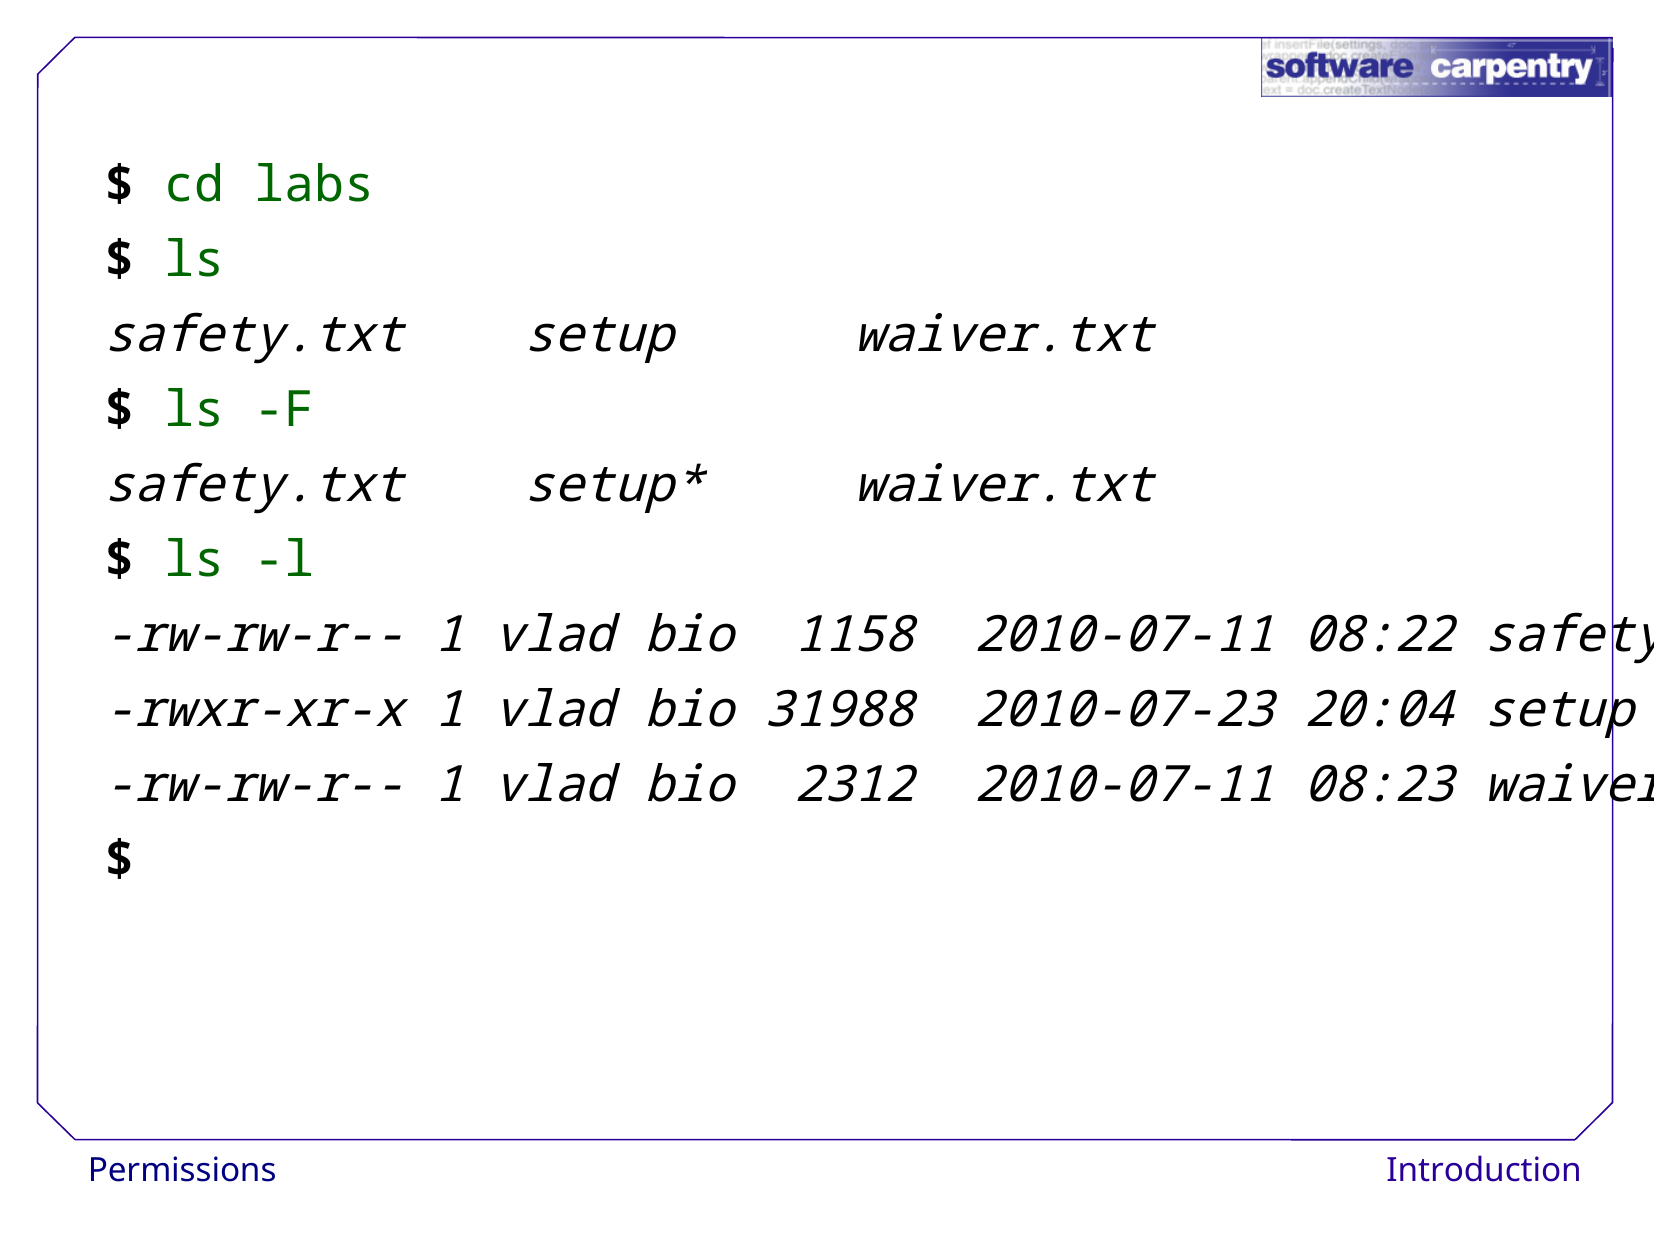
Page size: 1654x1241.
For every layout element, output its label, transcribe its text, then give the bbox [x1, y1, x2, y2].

picture [1261, 39, 1613, 97]
text_box $ cd labs $ ls safety.txt setup waiver.txt $ ls -F safety.txt setup* waiver.txt $ ls -l -rw-rw-r-- 1 vlad bio 1158 2010-07-11 08:22 safety.txt -rwxr-xr-x 1 vlad bio 31988 2010-07-23 20:04 setup -rw-rw-r-- 1 vlad bio 2312 2010-07-11 08:23 waiver.txt $ [89, 128, 1512, 1131]
